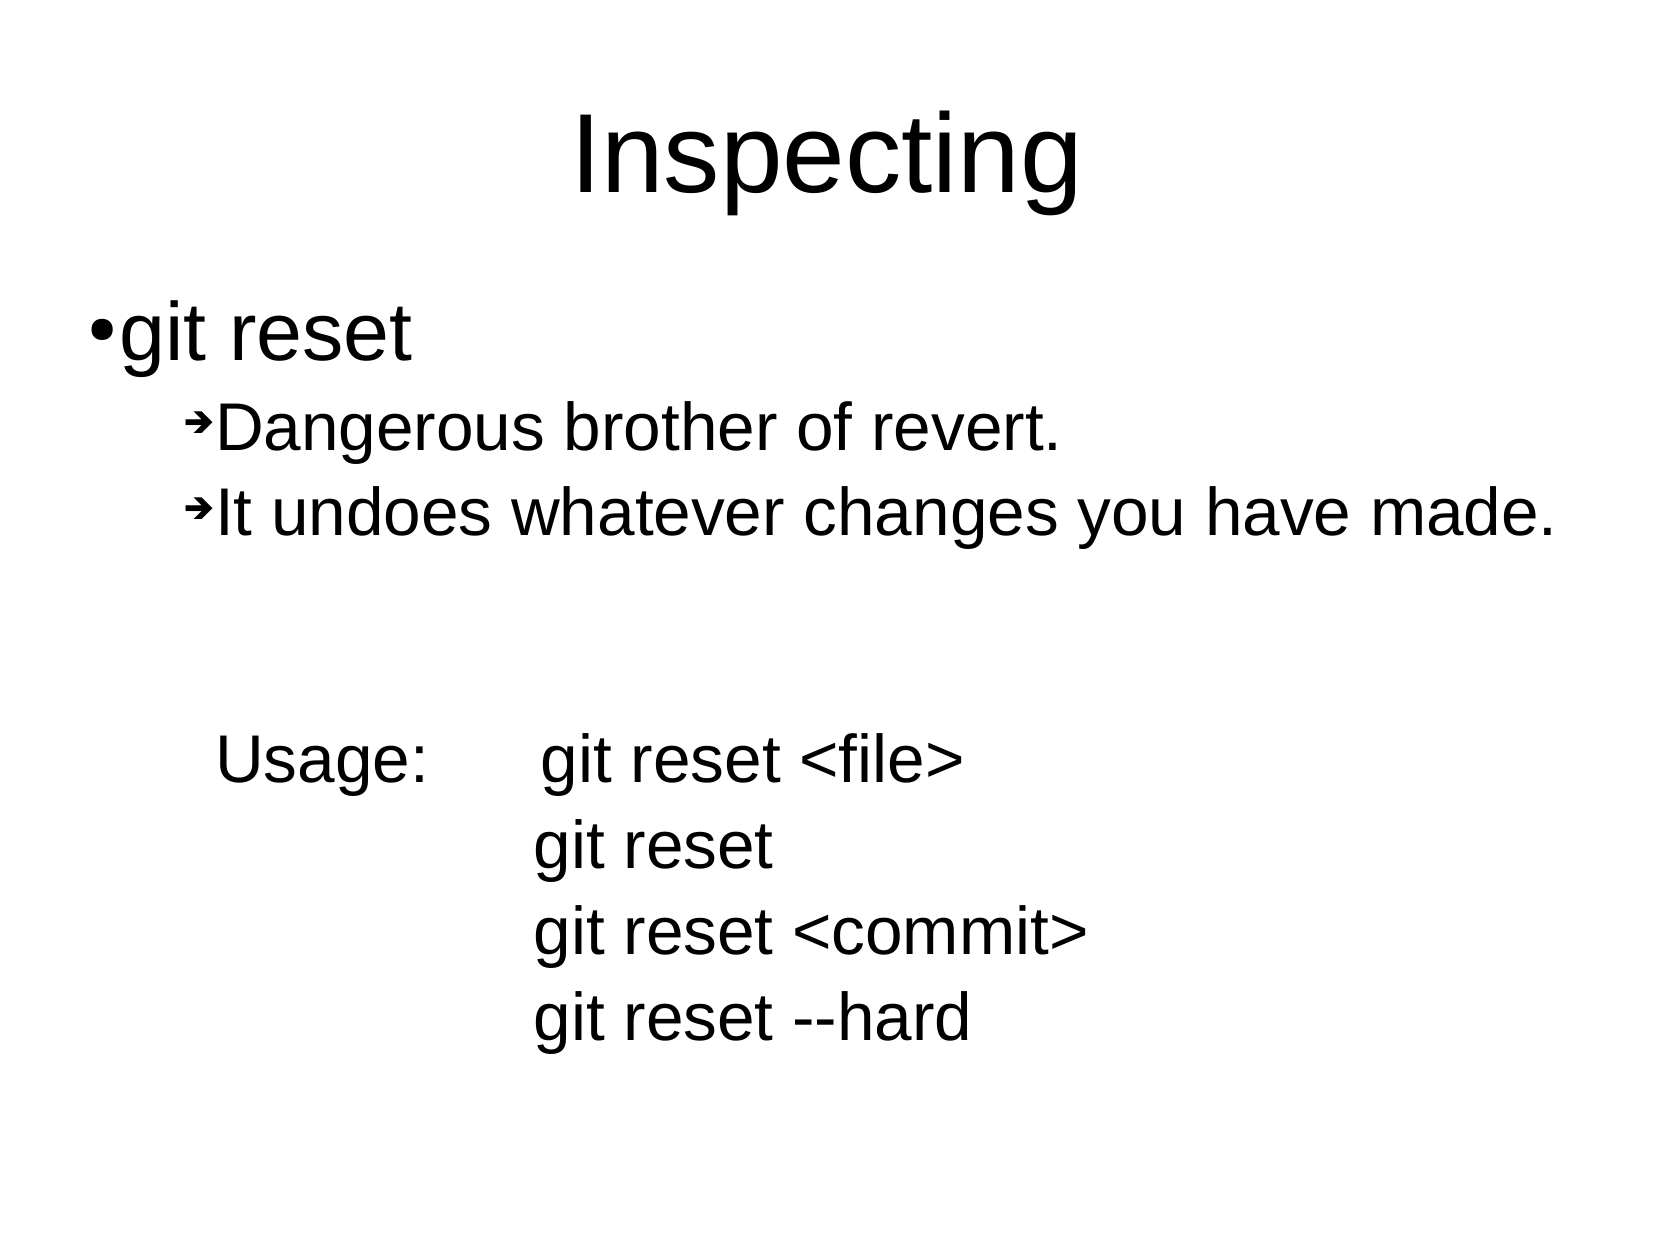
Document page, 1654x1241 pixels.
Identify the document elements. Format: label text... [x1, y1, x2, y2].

list git reset Dangerous brother of revert. It undoes whatever changes you have made. Usage: git reset <file> git reset git reset <commit> git reset --hard [87, 286, 1576, 1079]
title Inspecting [82, 49, 1571, 257]
